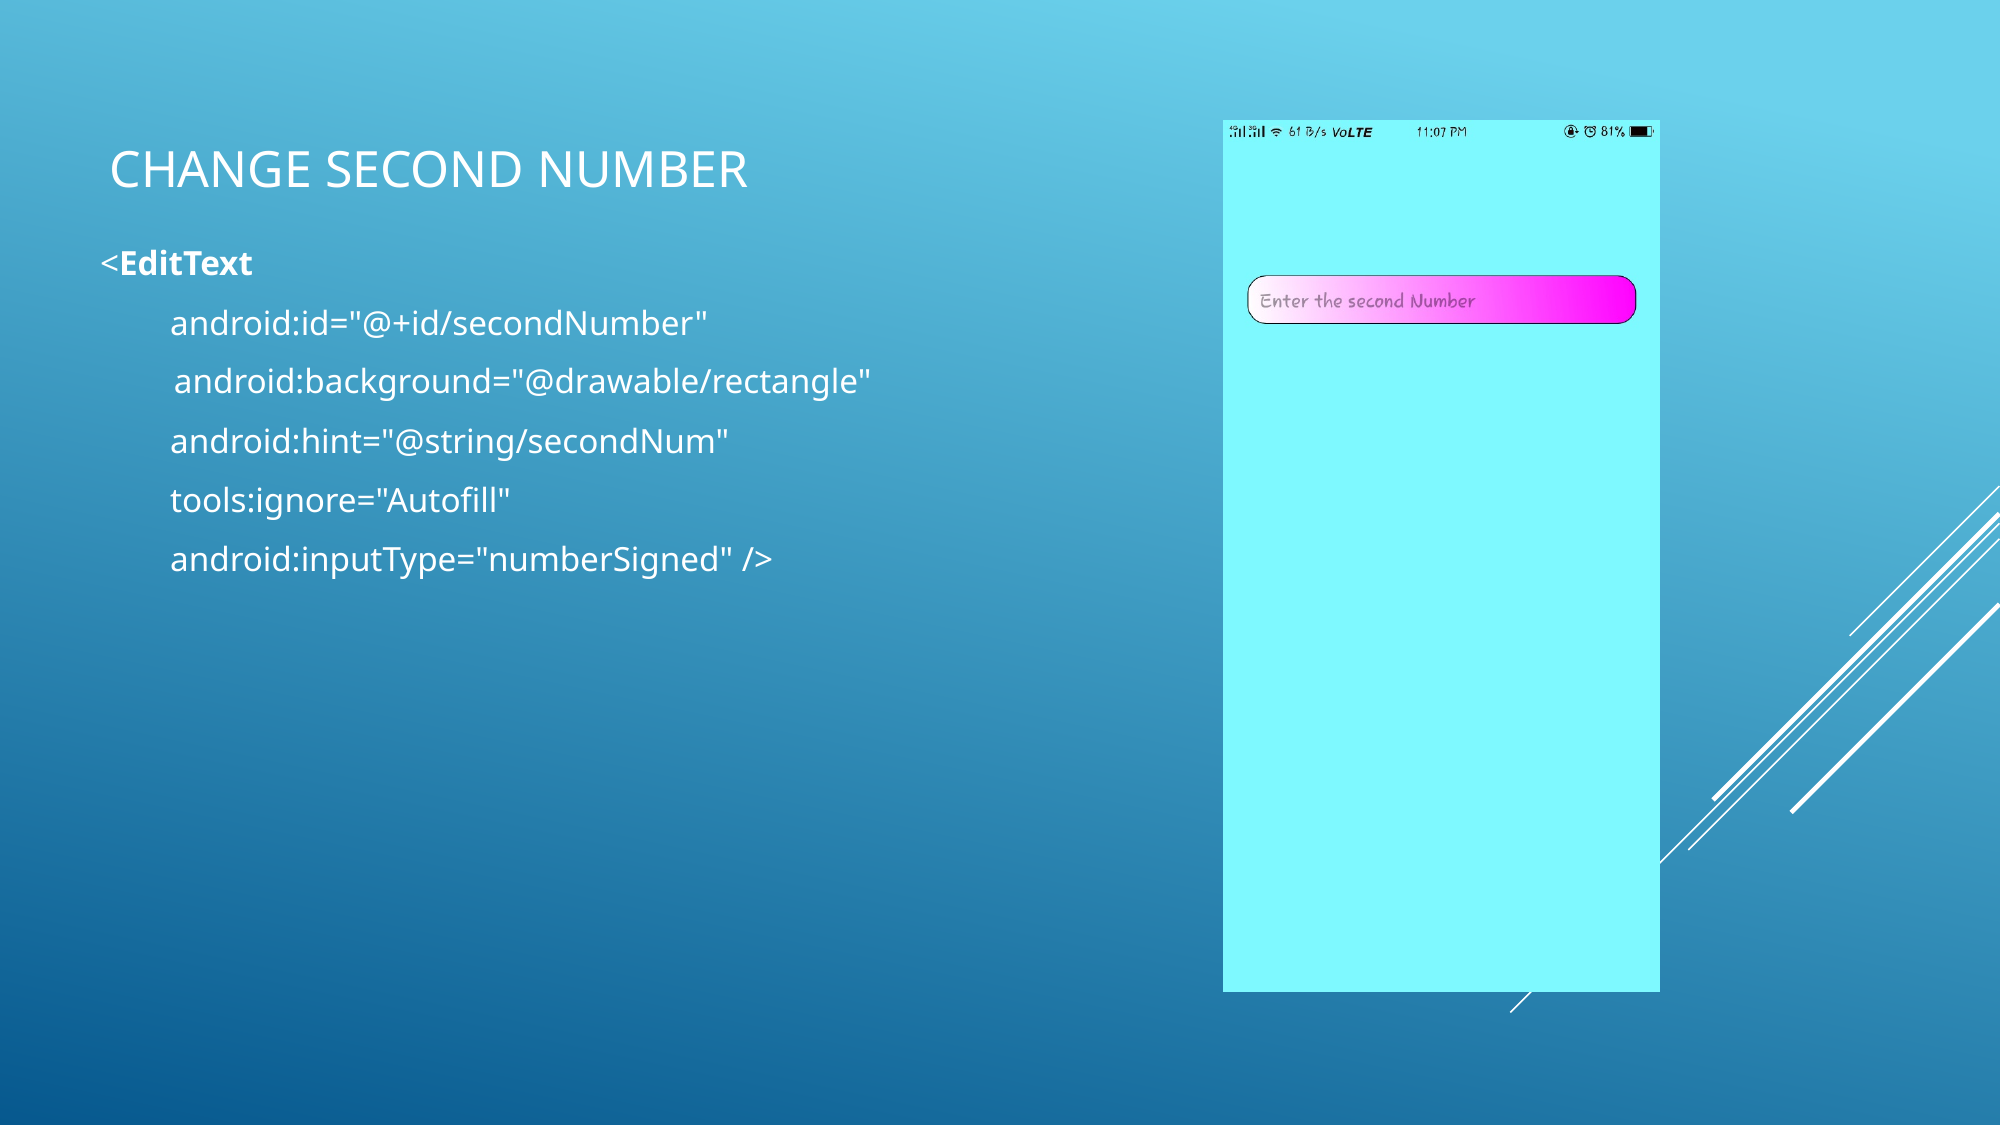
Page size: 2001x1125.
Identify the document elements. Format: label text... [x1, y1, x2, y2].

picture [1223, 120, 1660, 992]
title Change Second NUmber [94, 0, 871, 205]
list <EditText android:id="@+id/secondNumber" android:background="@drawable/rectangle" android:hint="@string/secondNum" tools:ignore="Autofill" android:inputType="numberSigned" /> [85, 235, 1759, 1092]
